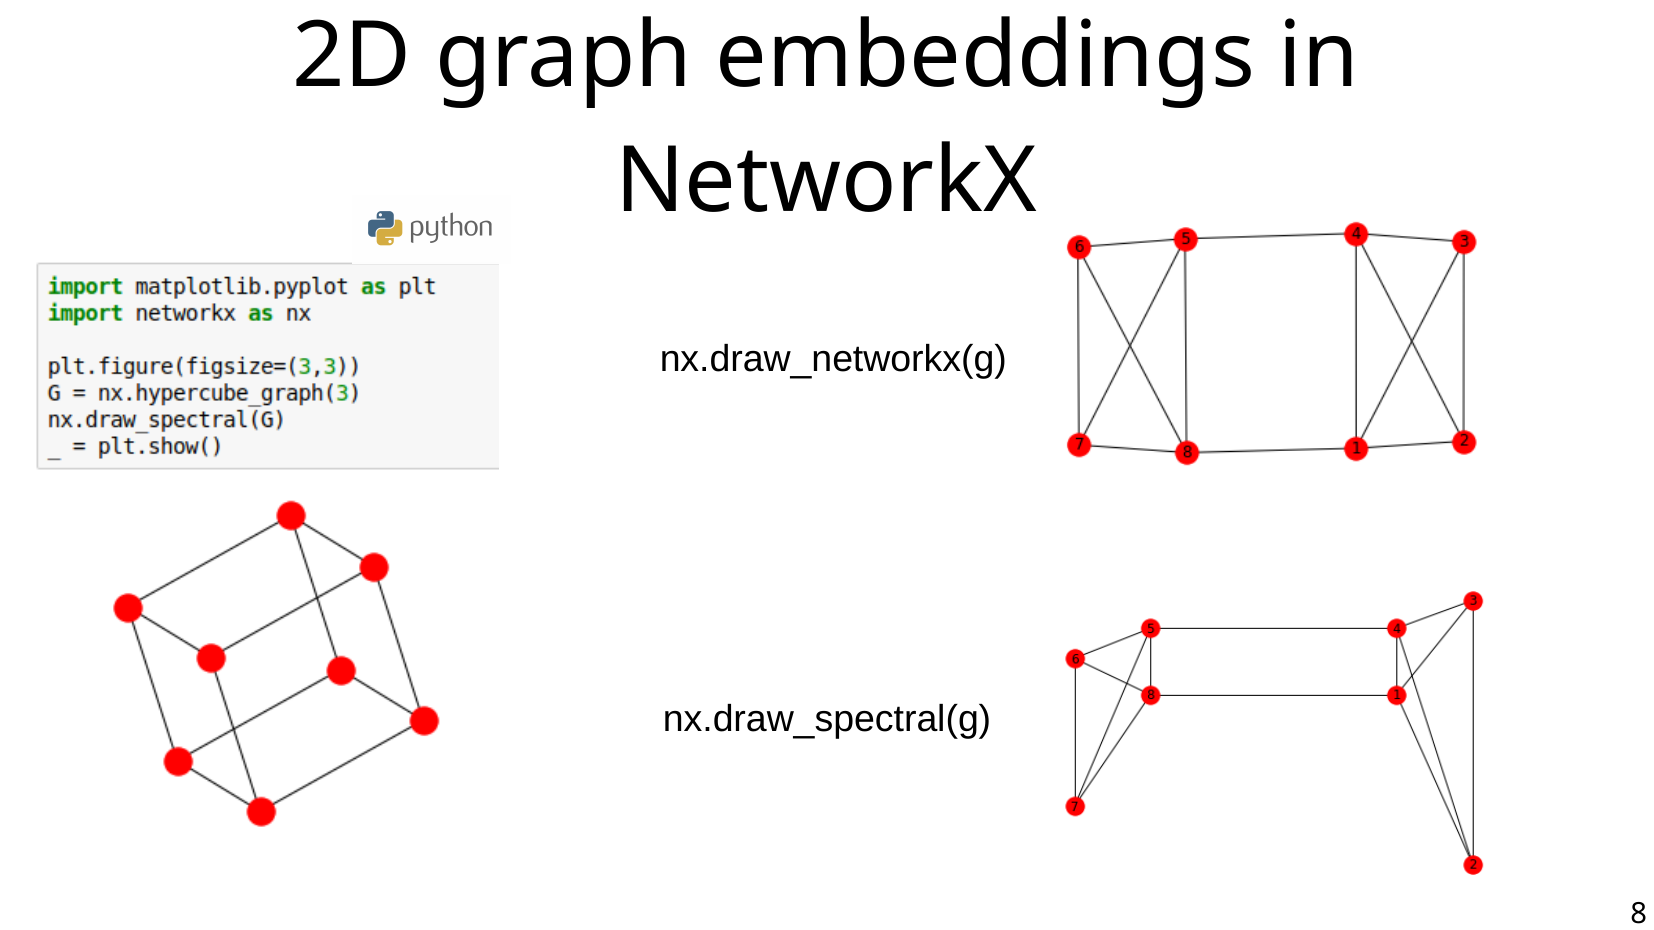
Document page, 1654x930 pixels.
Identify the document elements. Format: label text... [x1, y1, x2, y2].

picture [29, 195, 511, 852]
text_box nx.draw_spectral(g) [648, 690, 1030, 747]
text_box nx.draw_networkx(g) [645, 330, 1022, 387]
picture [1066, 210, 1484, 467]
title 2D graph embeddings in NetworkX [82, 1, 1571, 225]
picture [990, 568, 1501, 897]
